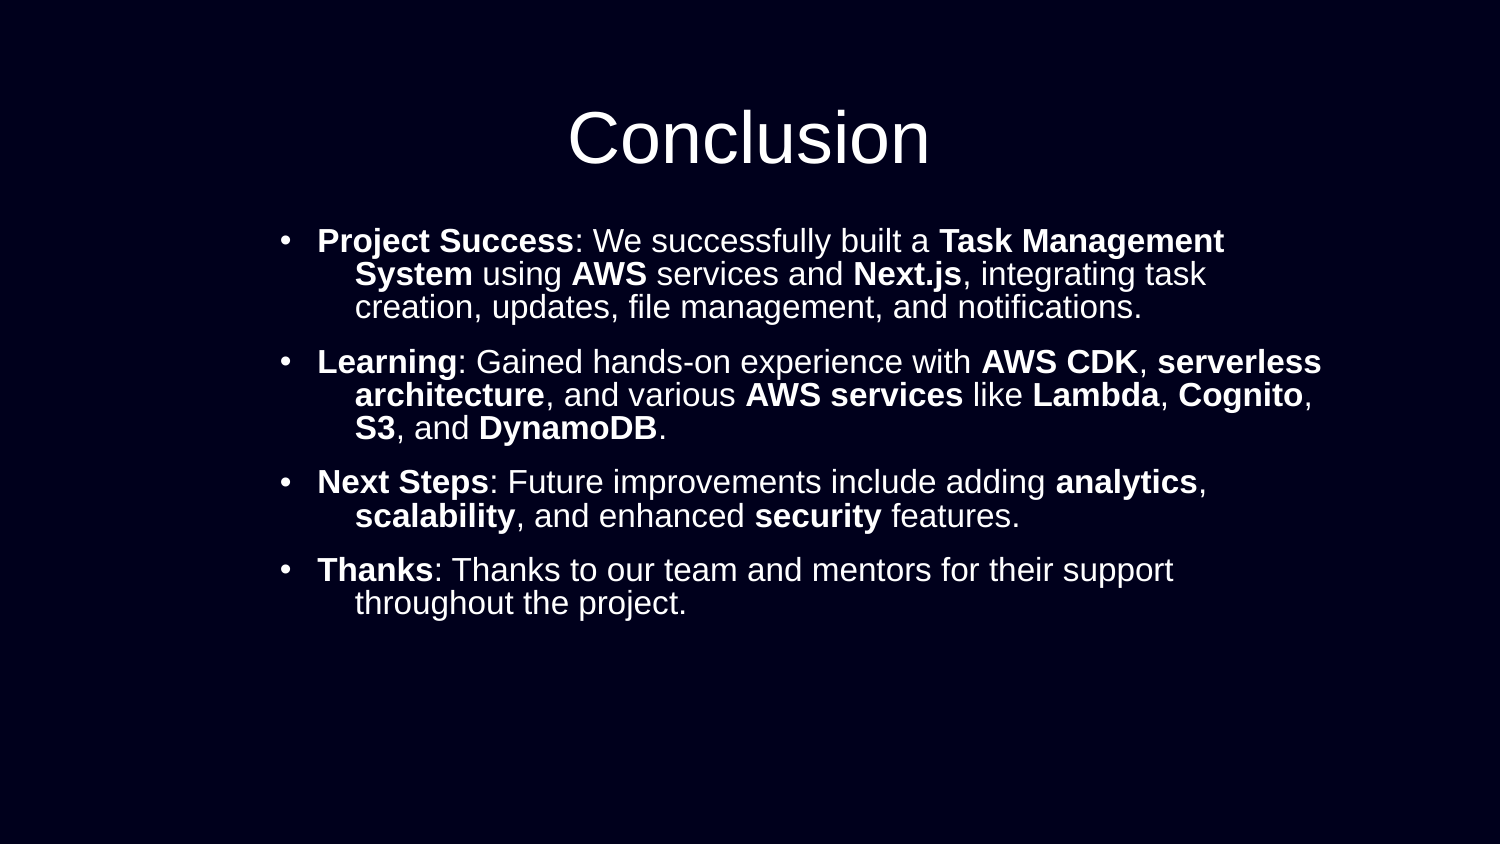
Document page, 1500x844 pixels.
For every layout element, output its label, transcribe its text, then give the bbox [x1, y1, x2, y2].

title Conclusion [443, 82, 1057, 195]
subtitle Project Success: We successfully built a Task Management System using AWS services and Next.js, integrating task creation, updates, file management, and notifications. Learning: Gained hands-on experience with AWS CDK, serverless architecture, and various AWS services like Lambda, Cognito, S3, and DynamoDB. Next Steps: Future improvements include adding analytics, scalability, and enhanced security features. Thanks: Thanks to our team and mentors for their support throughout the project. [265, 210, 1344, 767]
